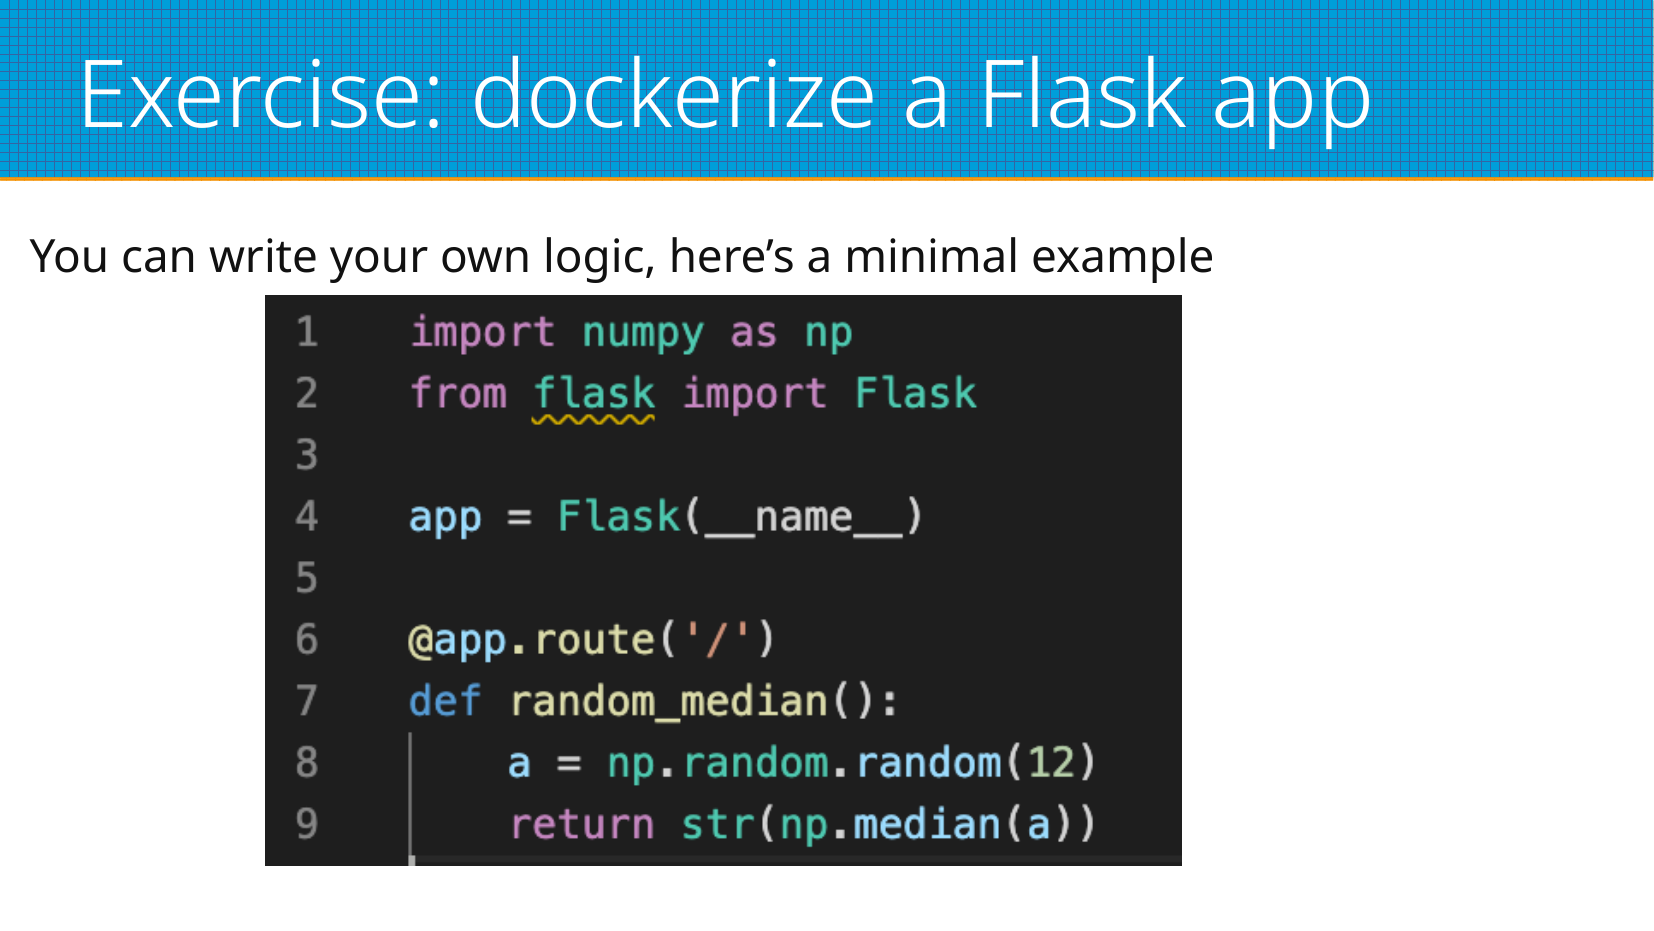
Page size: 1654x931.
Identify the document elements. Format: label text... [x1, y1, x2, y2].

title Exercise: dockerize a Flask app [76, 0, 1565, 156]
picture [265, 295, 1182, 866]
list You can write your own logic, here’s a minimal example [29, 223, 1595, 886]
